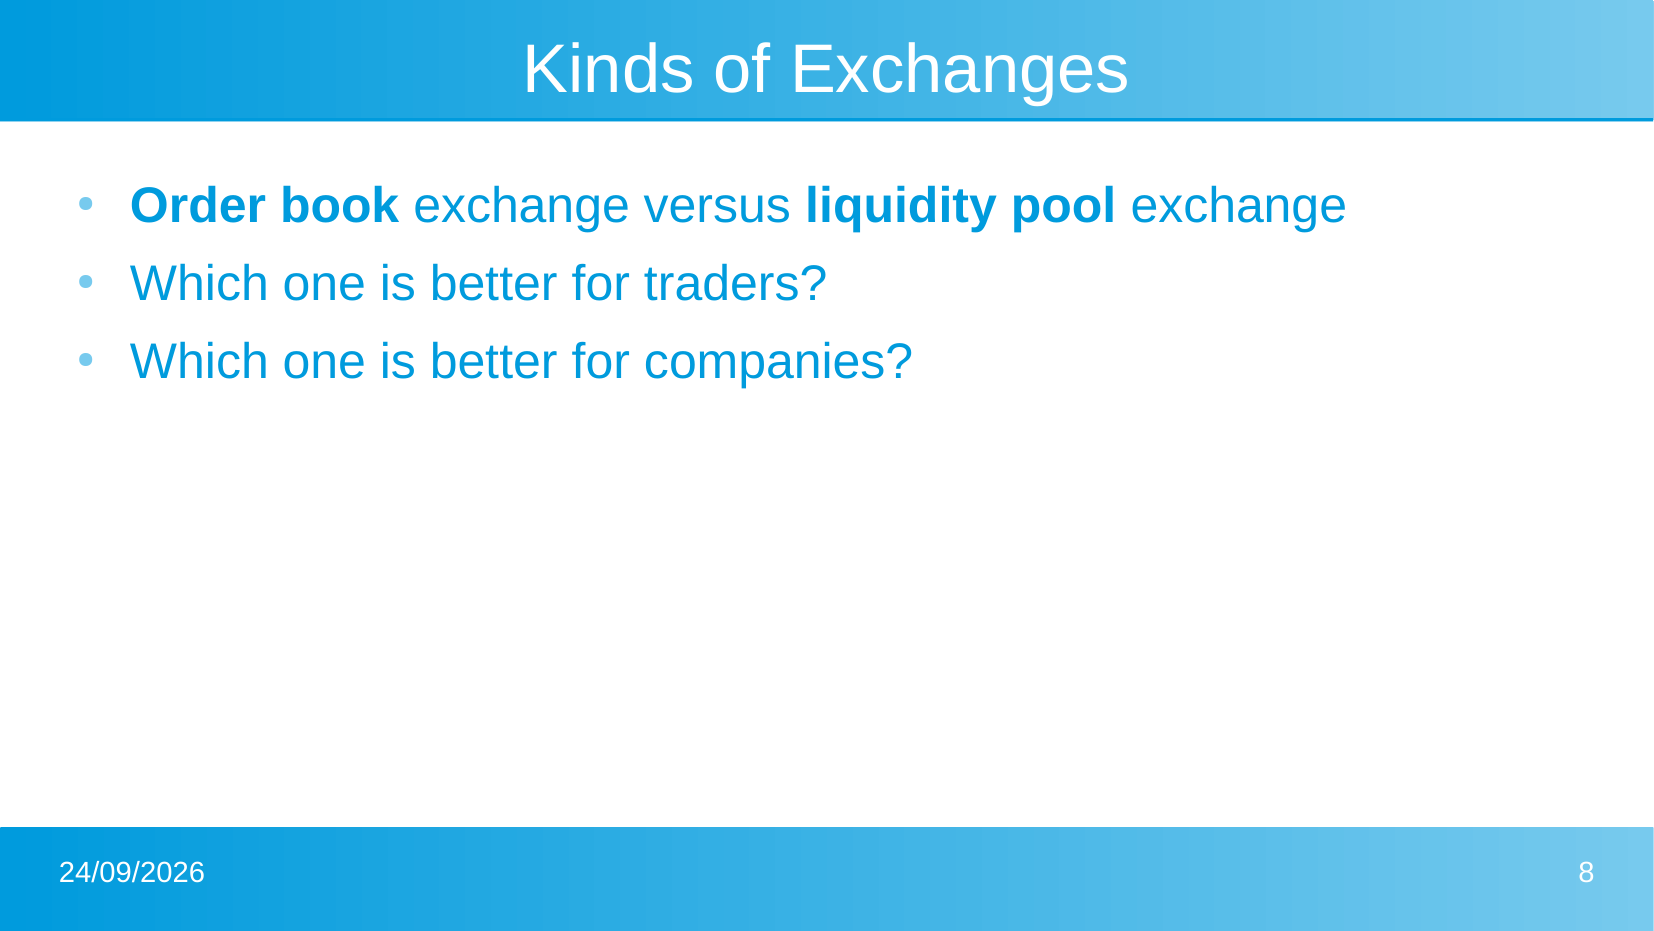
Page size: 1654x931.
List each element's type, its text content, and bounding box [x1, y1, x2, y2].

title Kinds of Exchanges [59, 29, 1595, 108]
list Order book exchange versus liquidity pool exchange Which one is better for traders? Which one is better for companies? [59, 177, 1595, 768]
